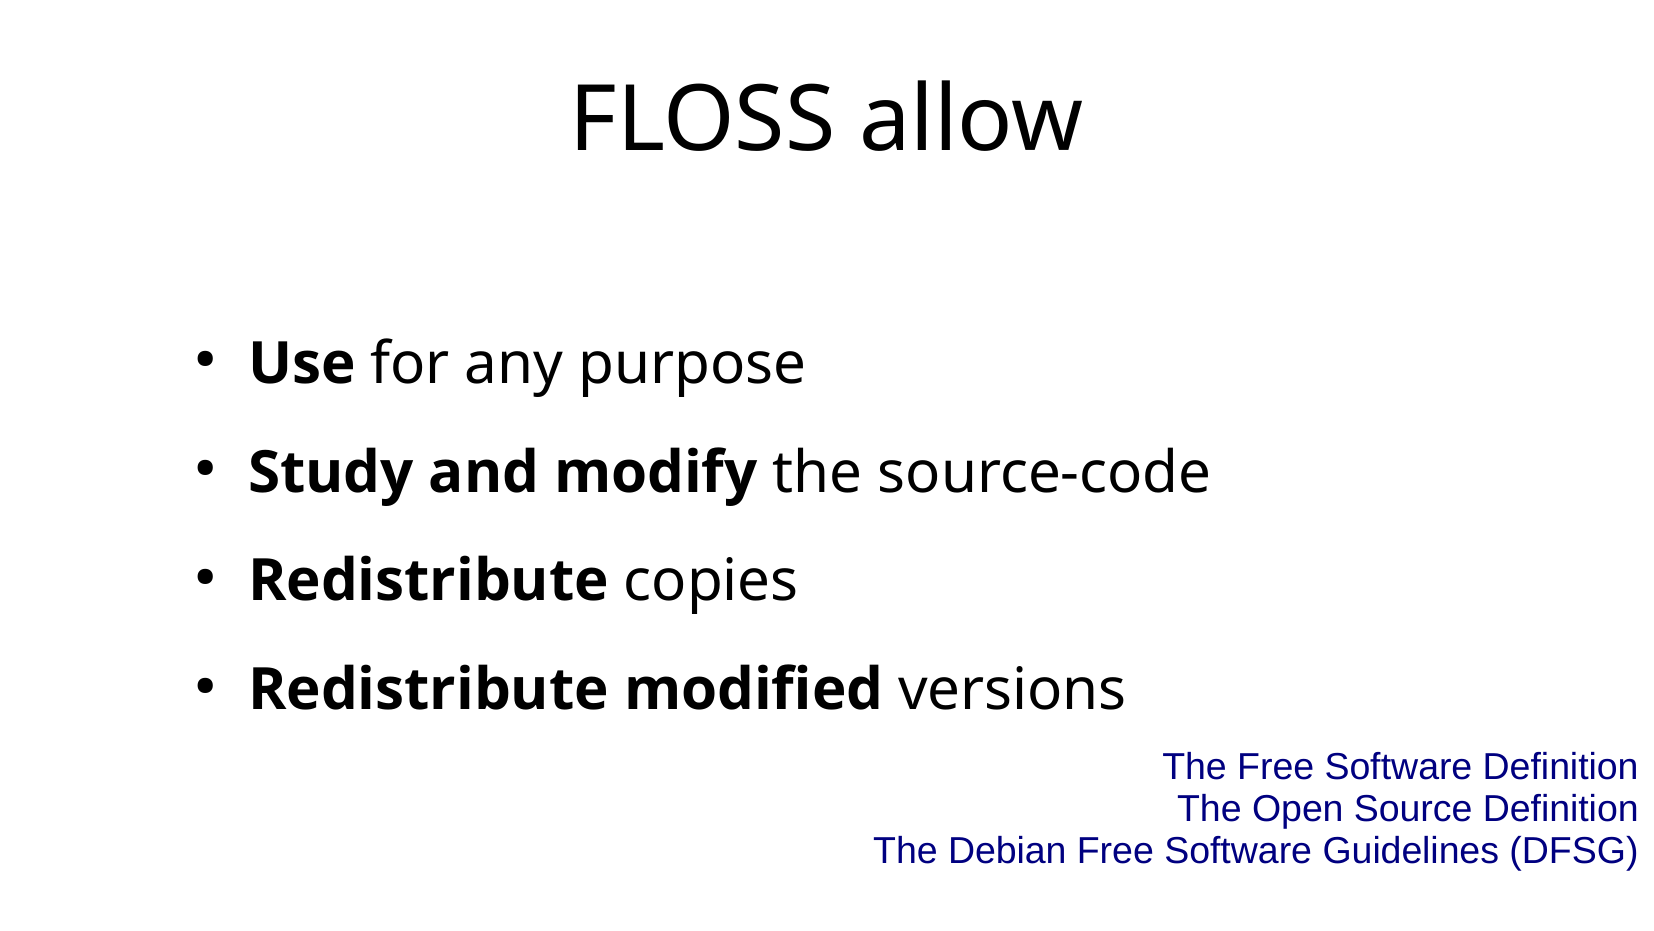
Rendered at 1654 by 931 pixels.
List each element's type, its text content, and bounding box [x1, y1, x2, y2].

list Use for any purpose Study and modify the source-code Redistribute copies Redistribute modified versions [177, 200, 1506, 752]
title FLOSS allow [82, 37, 1571, 193]
text_box The Free Software Definition The Open Source Definition The Debian Free Software Guidelines (DFSG) [531, 738, 1654, 921]
